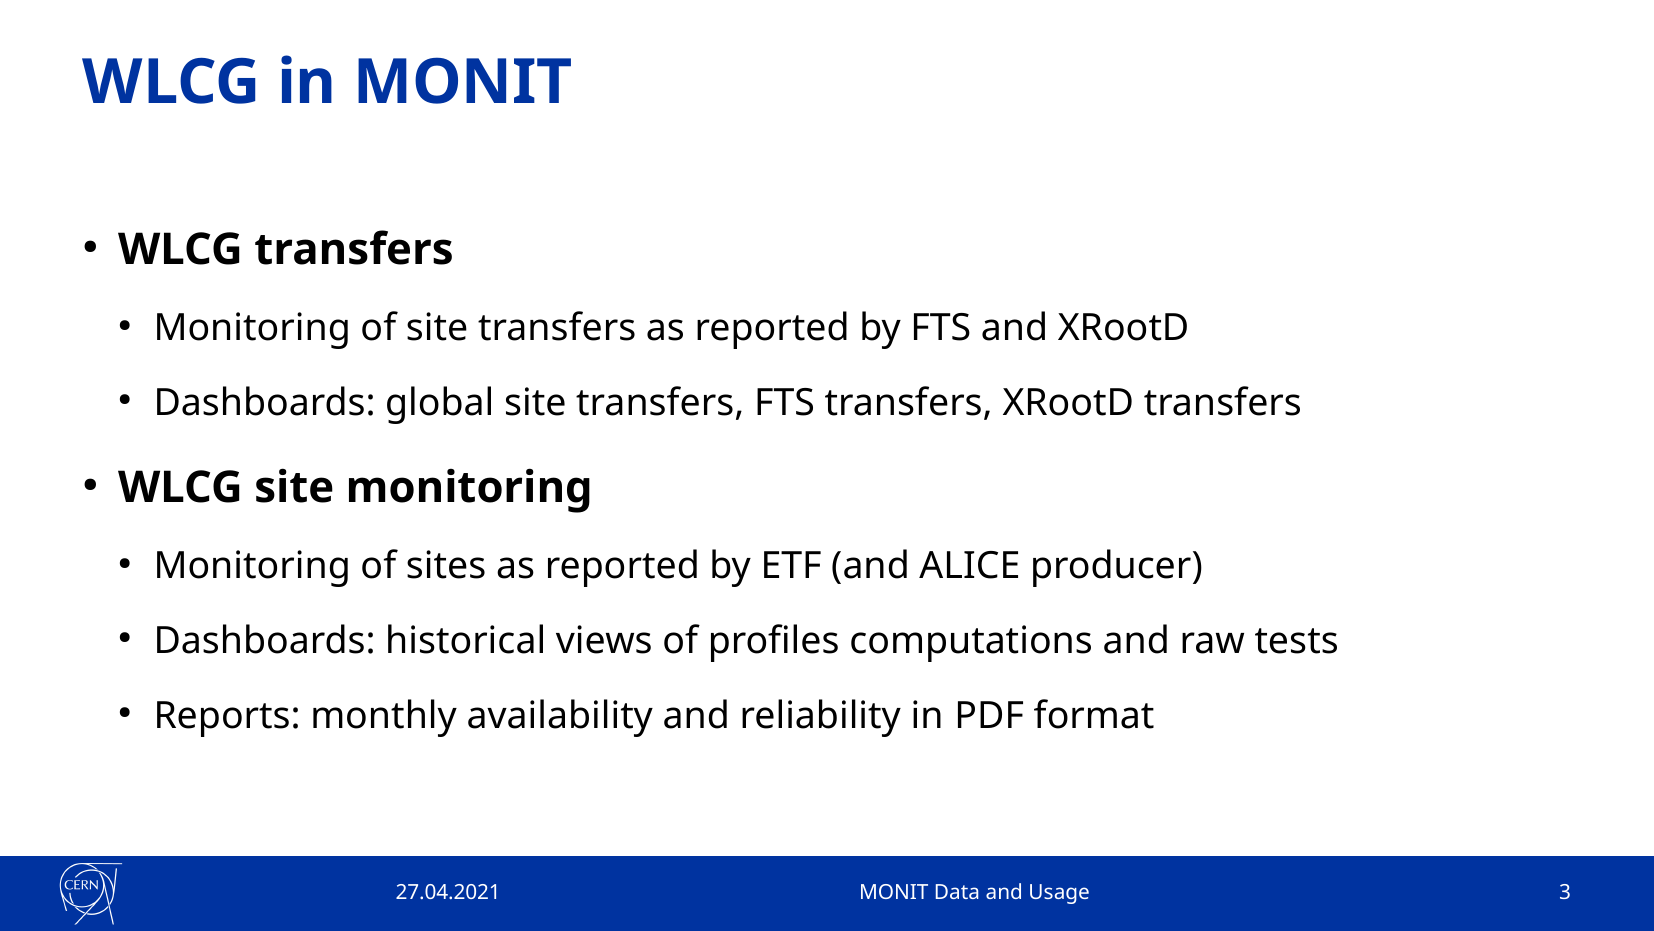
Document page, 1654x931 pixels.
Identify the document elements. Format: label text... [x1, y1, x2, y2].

picture [56, 859, 127, 928]
list WLCG transfers Monitoring of site transfers as reported by FTS and XRootD Dashboards: global site transfers, FTS transfers, XRootD transfers WLCG site monitoring Monitoring of sites as reported by ETF (and ALICE producer) Dashboards: historical views of profiles computations and raw tests Reports: monthly availability and reliability in PDF format [82, 217, 1571, 827]
title WLCG in MONIT [82, 37, 1571, 193]
